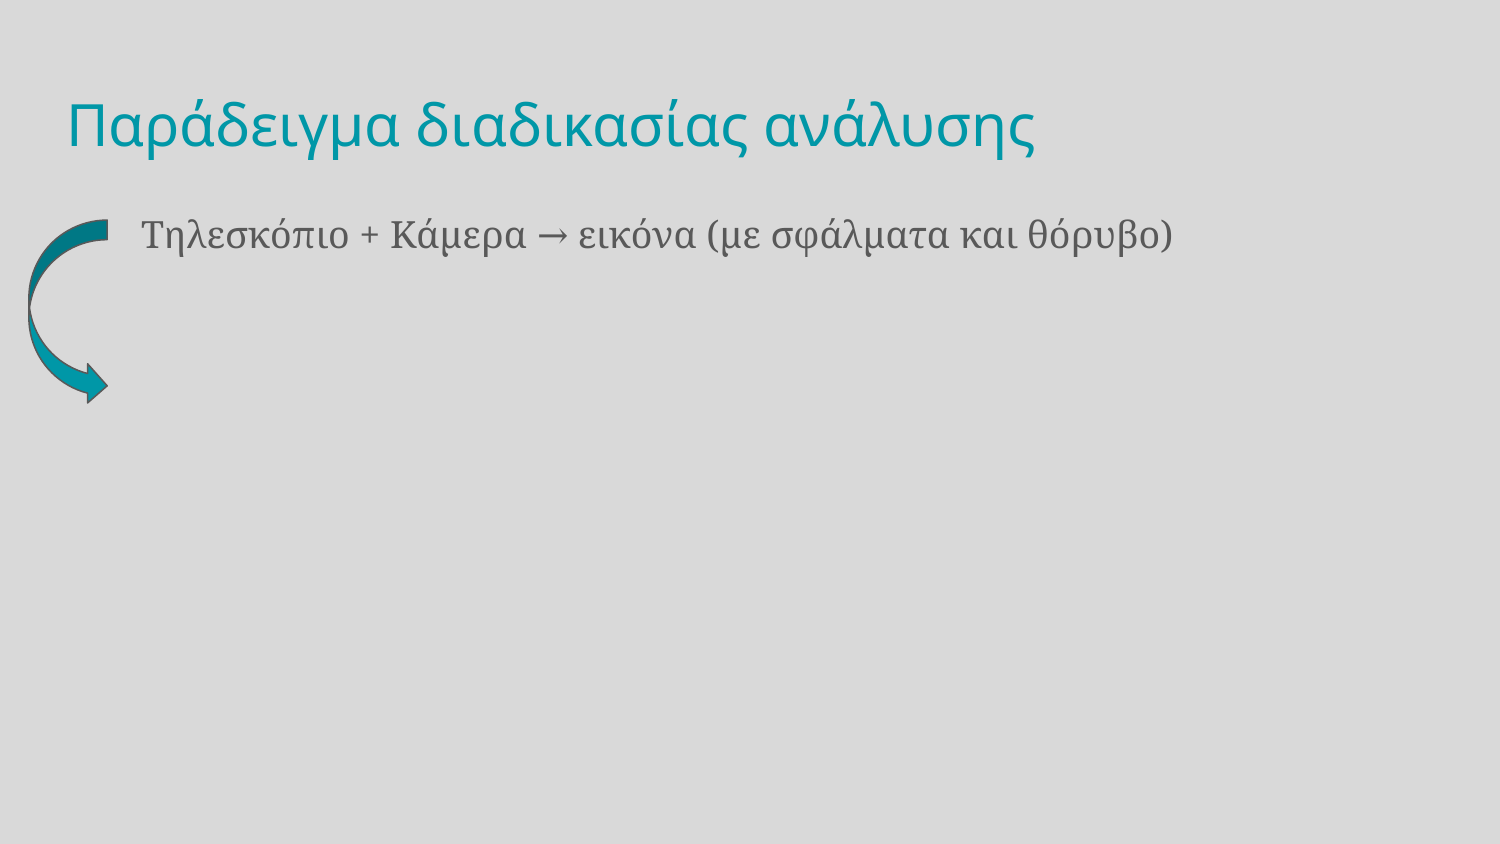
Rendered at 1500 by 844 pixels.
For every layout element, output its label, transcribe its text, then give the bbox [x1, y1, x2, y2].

title Παράδειγμα διαδικασίας ανάλυσης [51, 72, 1449, 167]
list Τηλεσκόπιο + Κάμερα → εικόνα (με σφάλματα και θόρυβο) [51, 189, 1449, 771]
text_box [28, 220, 108, 403]
